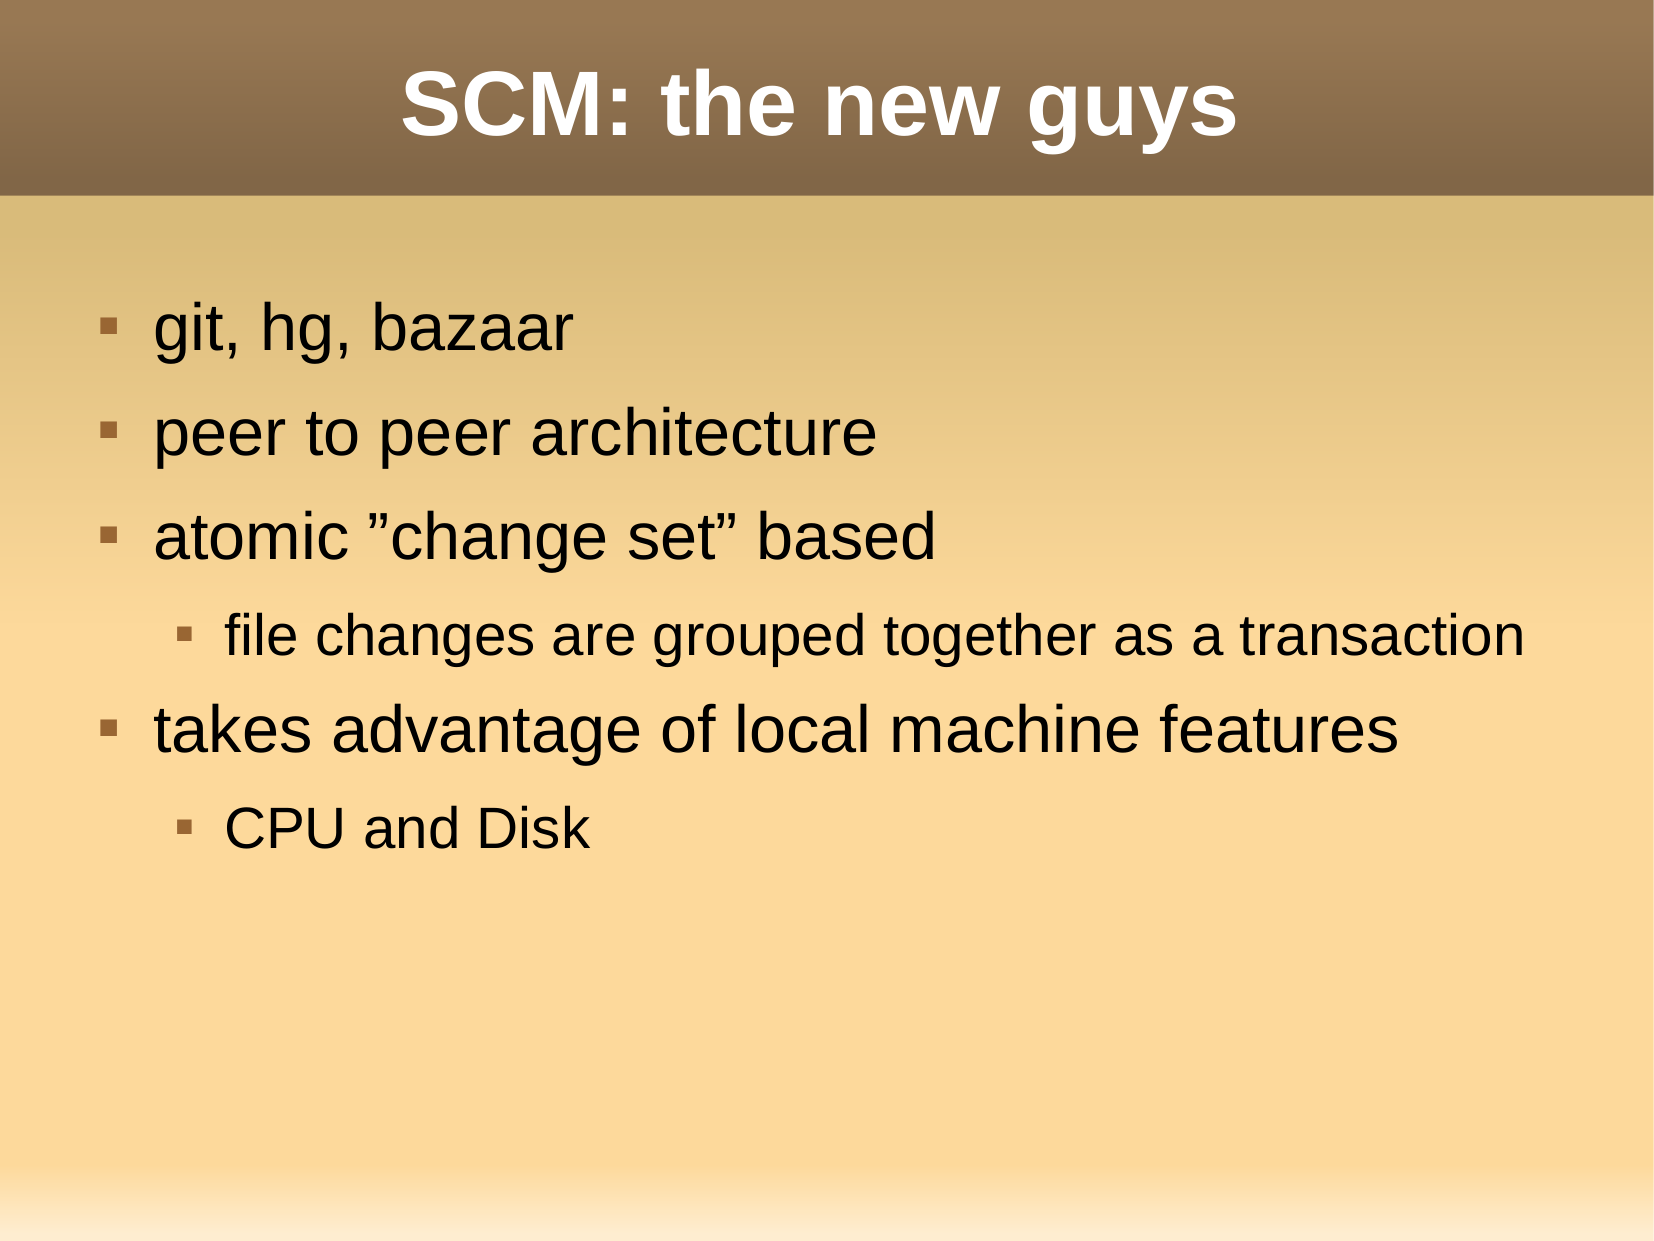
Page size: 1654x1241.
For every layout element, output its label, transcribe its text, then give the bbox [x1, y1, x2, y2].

picture [0, 0, 1654, 1241]
title SCM: the new guys [76, 7, 1565, 200]
list git, hg, bazaar peer to peer architecture atomic ”change set” based file changes are grouped together as a transaction takes advantage of local machine features CPU and Disk [82, 290, 1571, 1094]
